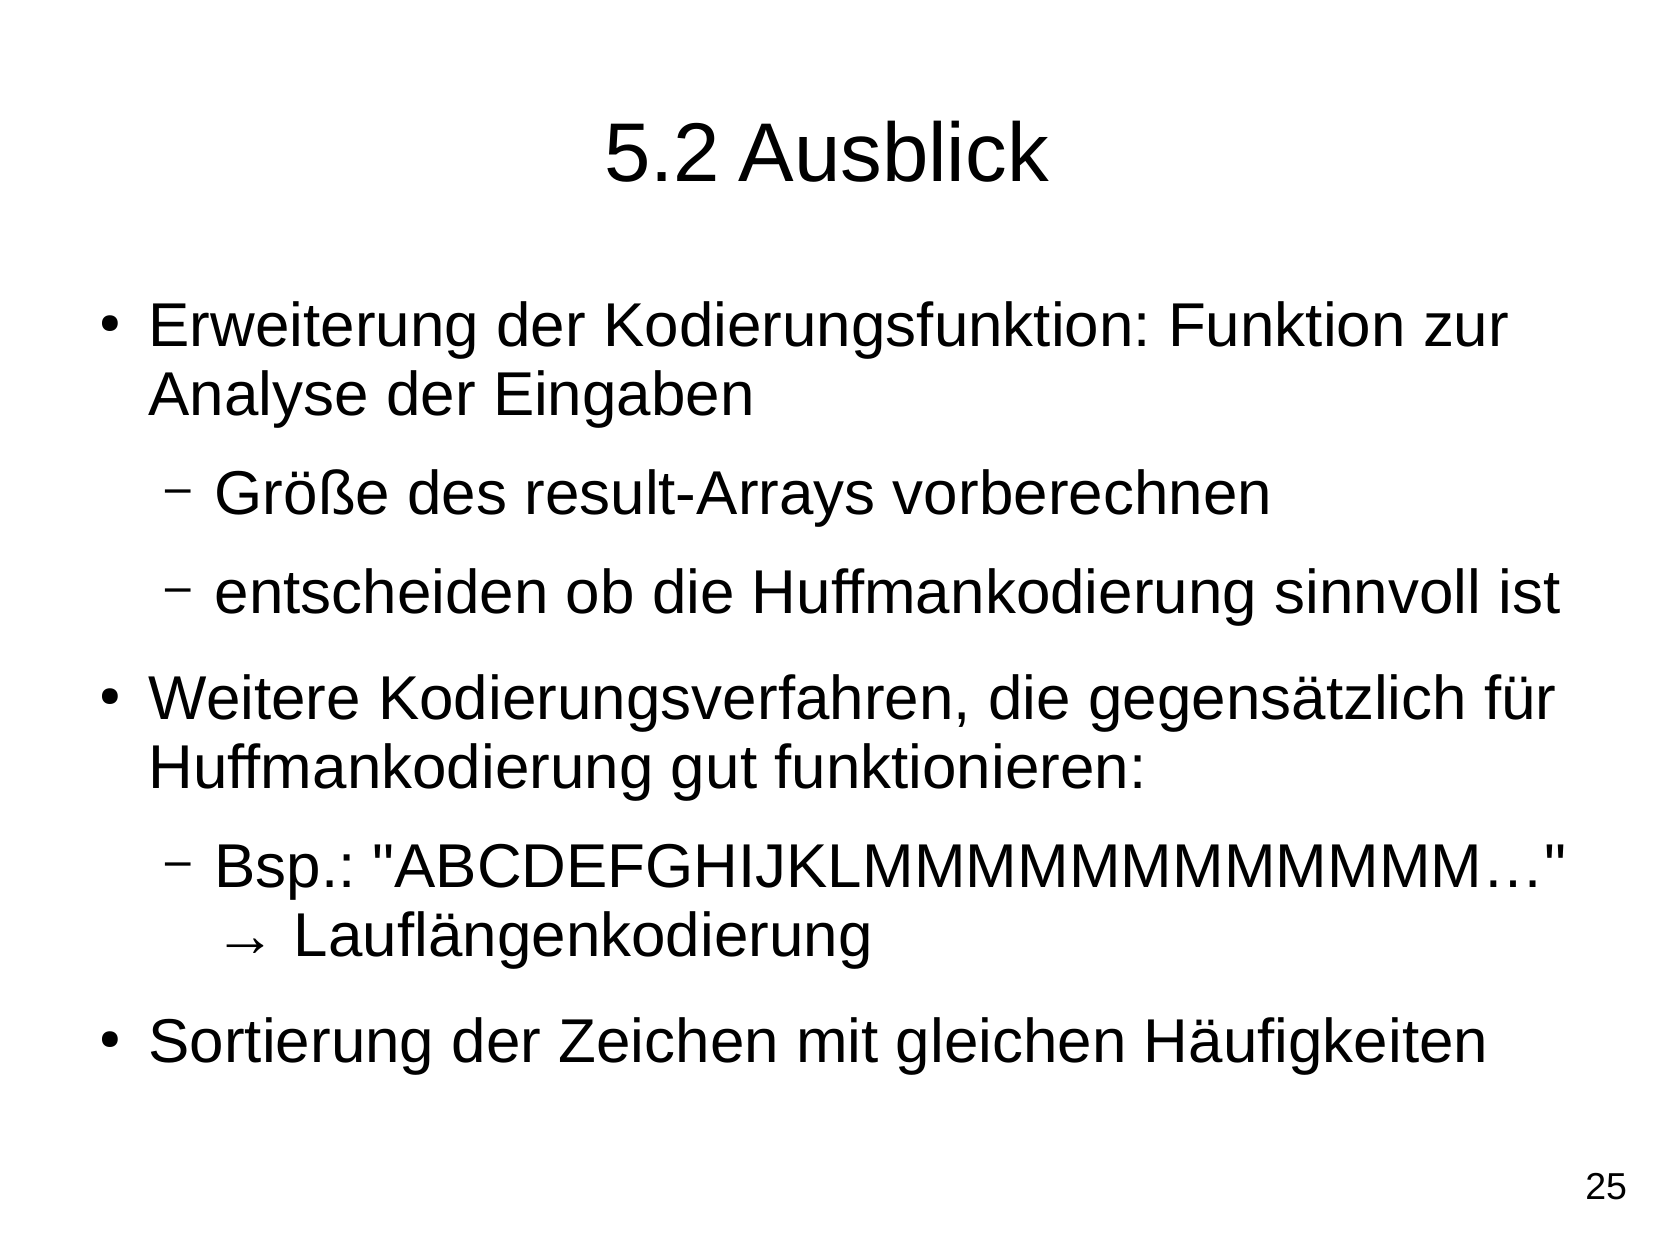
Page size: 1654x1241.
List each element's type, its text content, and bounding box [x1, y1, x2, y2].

text_box <number> [1259, 1158, 1642, 1229]
list Erweiterung der Kodierungsfunktion: Funktion zur Analyse der Eingaben Größe des result-Arrays vorberechnen entscheiden ob die Huffmankodierung sinnvoll ist Weitere Kodierungsverfahren, die gegensätzlich für Huffmankodierung gut funktionieren: Bsp.: "ABCDEFGHIJKLMMMMMMMMMMMM…" → Lauflängenkodierung Sortierung der Zeichen mit gleichen Häufigkeiten [82, 290, 1571, 1119]
title 5.2 Ausblick [82, 49, 1571, 257]
